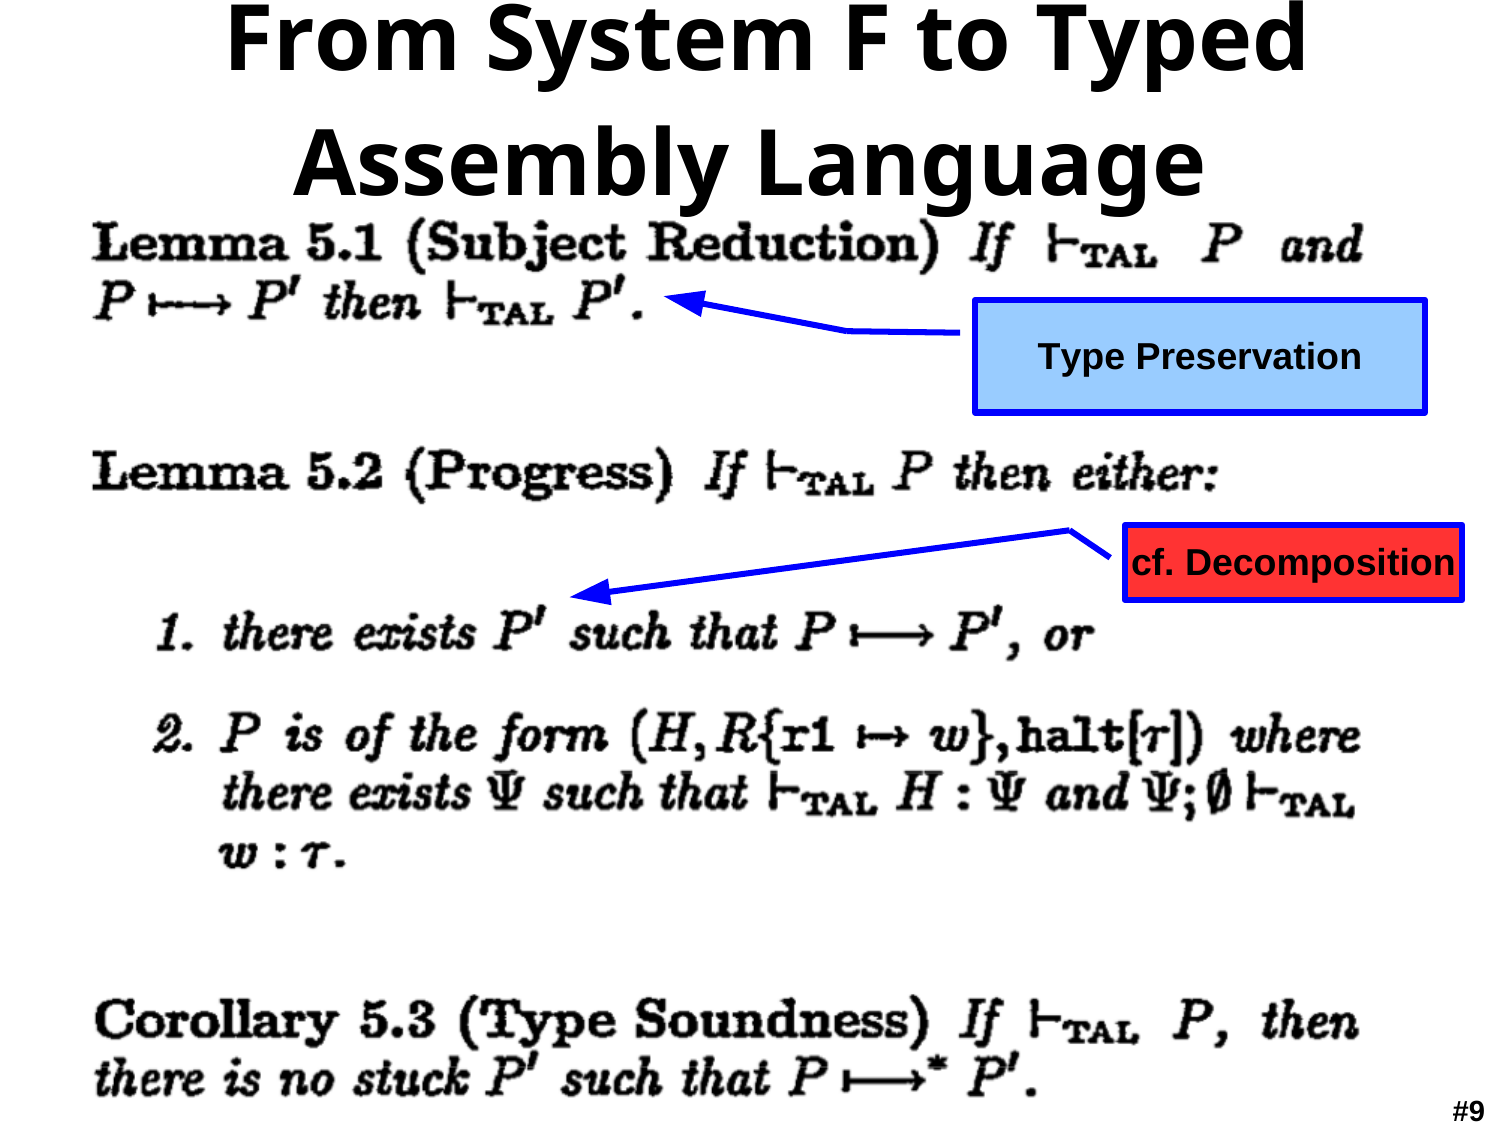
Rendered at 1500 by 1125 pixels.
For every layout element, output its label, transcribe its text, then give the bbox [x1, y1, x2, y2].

text_box cf. Decomposition [1125, 525, 1462, 600]
text_box Type Preservation [975, 300, 1425, 413]
picture [75, 205, 1388, 1125]
title From System F to Typed Assembly Language [24, 0, 1476, 205]
